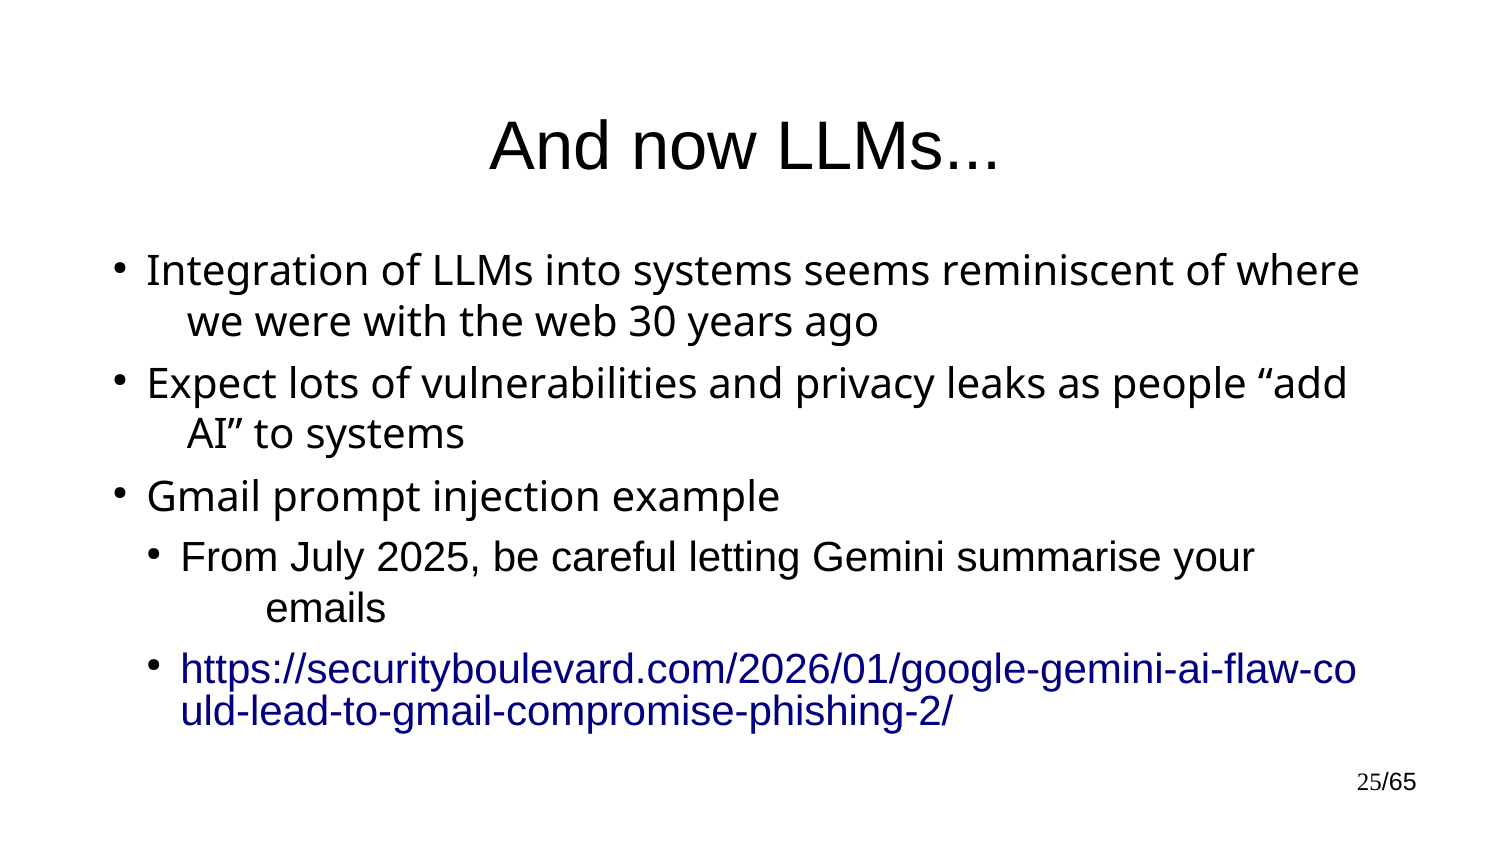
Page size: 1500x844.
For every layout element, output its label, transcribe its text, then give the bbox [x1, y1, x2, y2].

title And now LLMs... [112, 74, 1380, 210]
list Integration of LLMs into systems seems reminiscent of where we were with the web 30 years ago Expect lots of vulnerabilities and privacy leaks as people “add AI” to systems Gmail prompt injection example From July 2025, be careful letting Gemini summarise your emails https://securityboulevard.com/2026/01/google-gemini-ai-flaw-could-lead-to-gmail-compromise-phishing-2/ [112, 243, 1380, 744]
